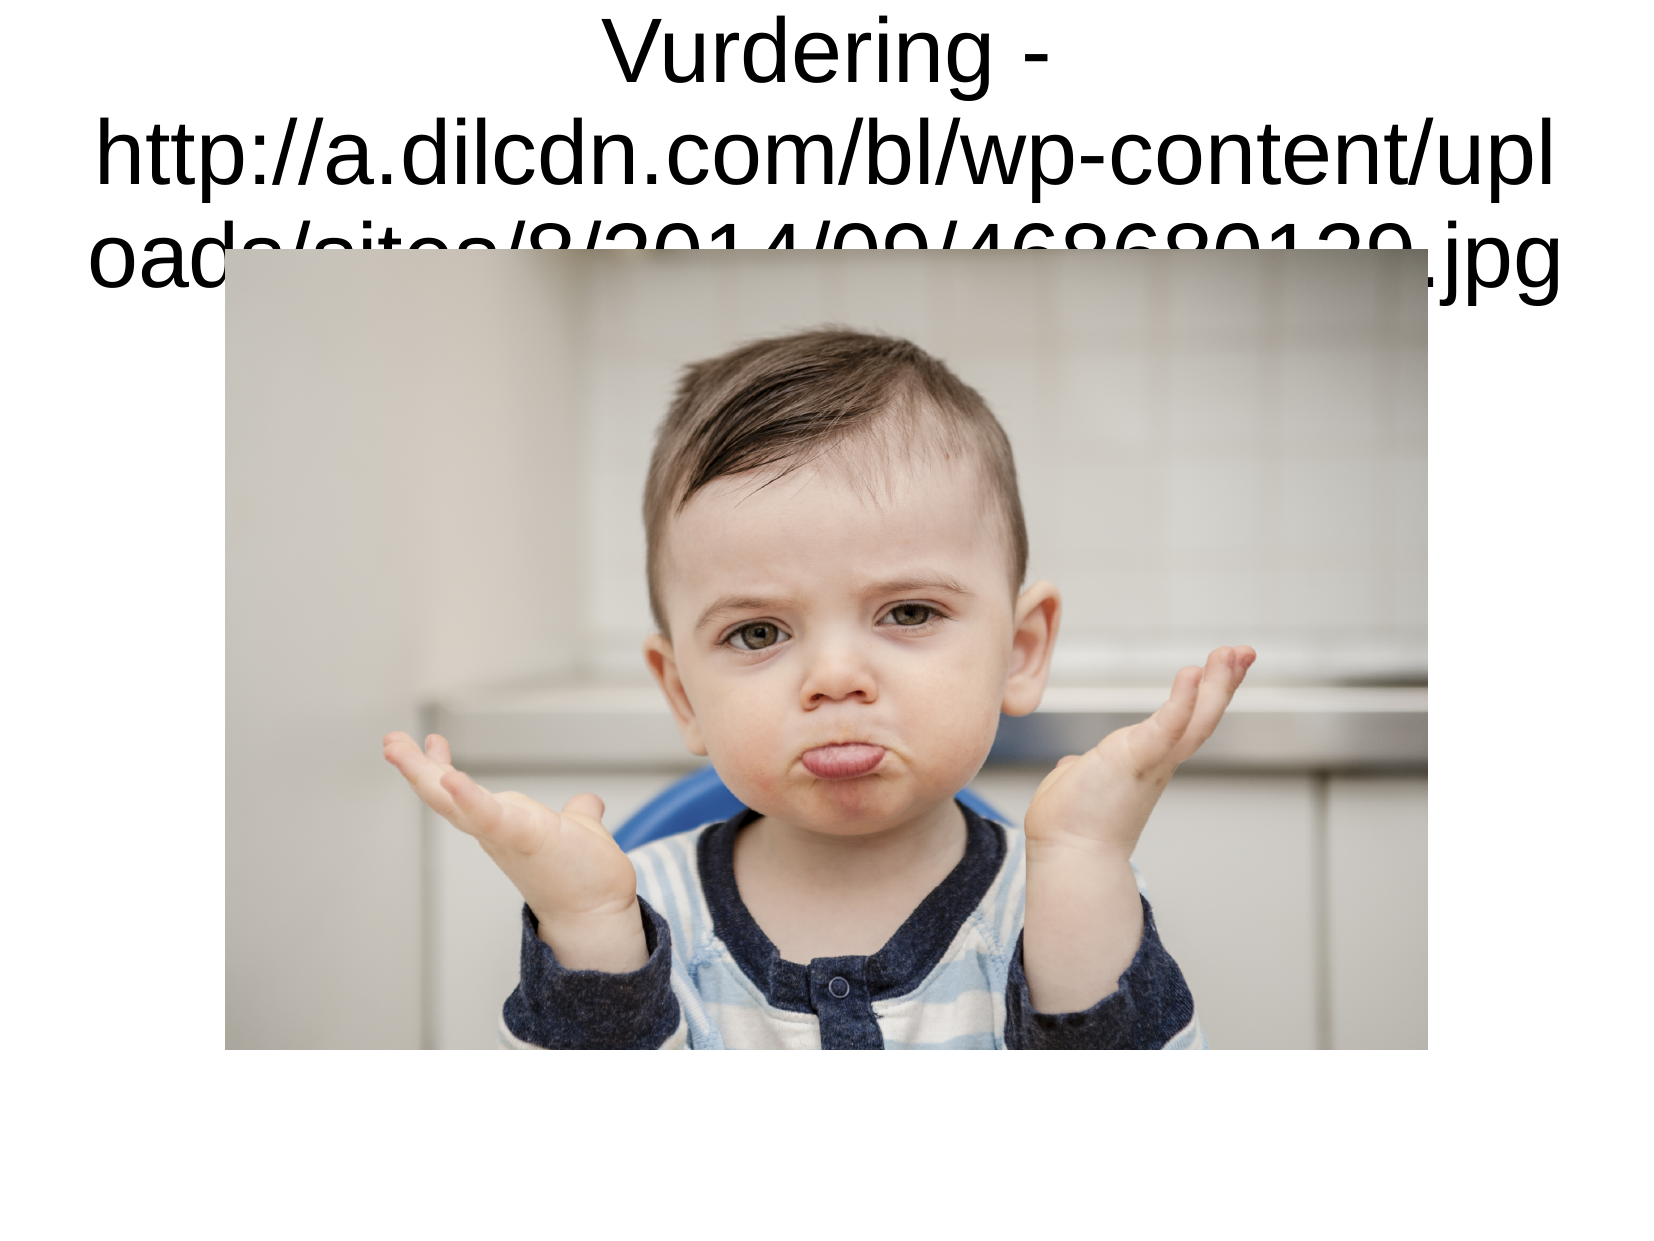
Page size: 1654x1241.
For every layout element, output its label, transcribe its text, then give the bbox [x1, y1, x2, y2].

picture [225, 249, 1428, 1050]
title Vurdering - http://a.dilcdn.com/bl/wp-content/uploads/sites/8/2014/09/468680129.jpg [82, 0, 1571, 359]
